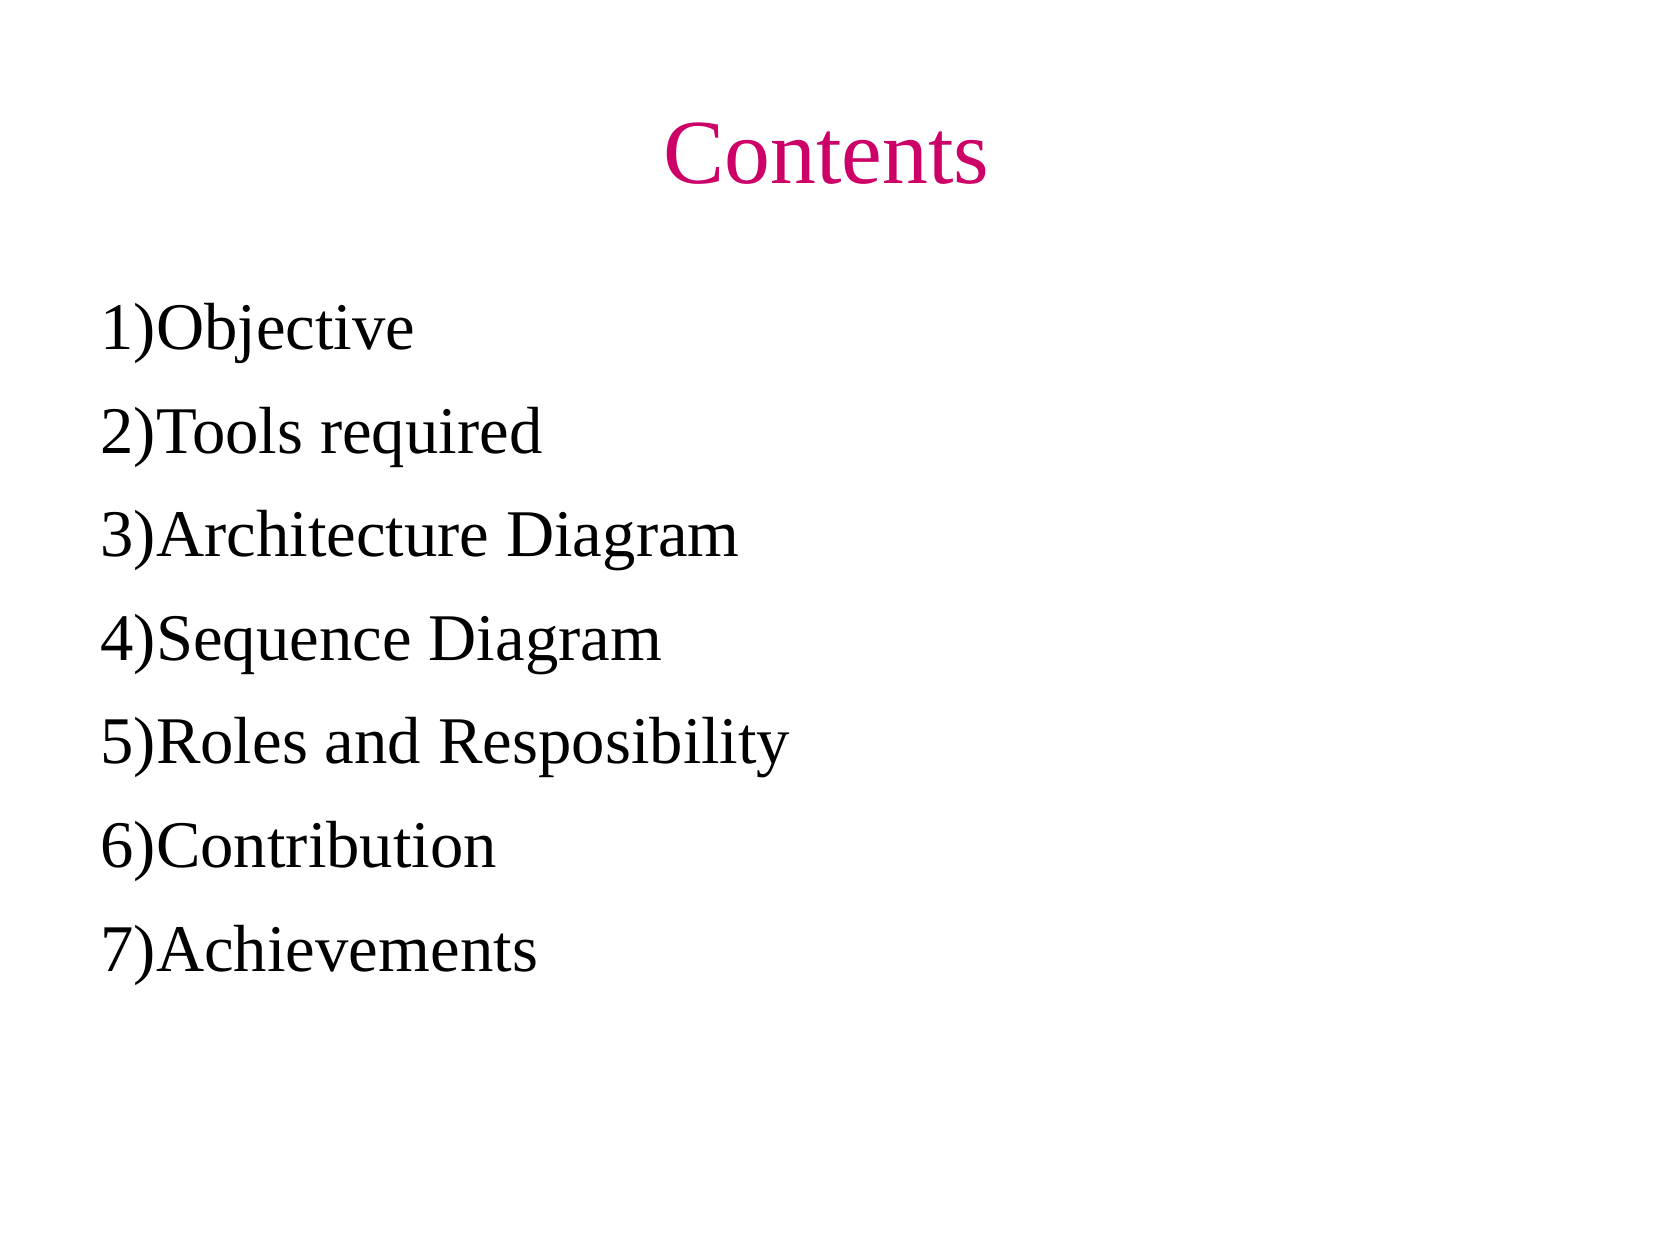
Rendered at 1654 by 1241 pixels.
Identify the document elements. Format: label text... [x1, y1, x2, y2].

list Objective Tools required Architecture Diagram Sequence Diagram Roles and Resposibility Contribution Achievements [82, 290, 1571, 1010]
title Contents [82, 49, 1571, 257]
